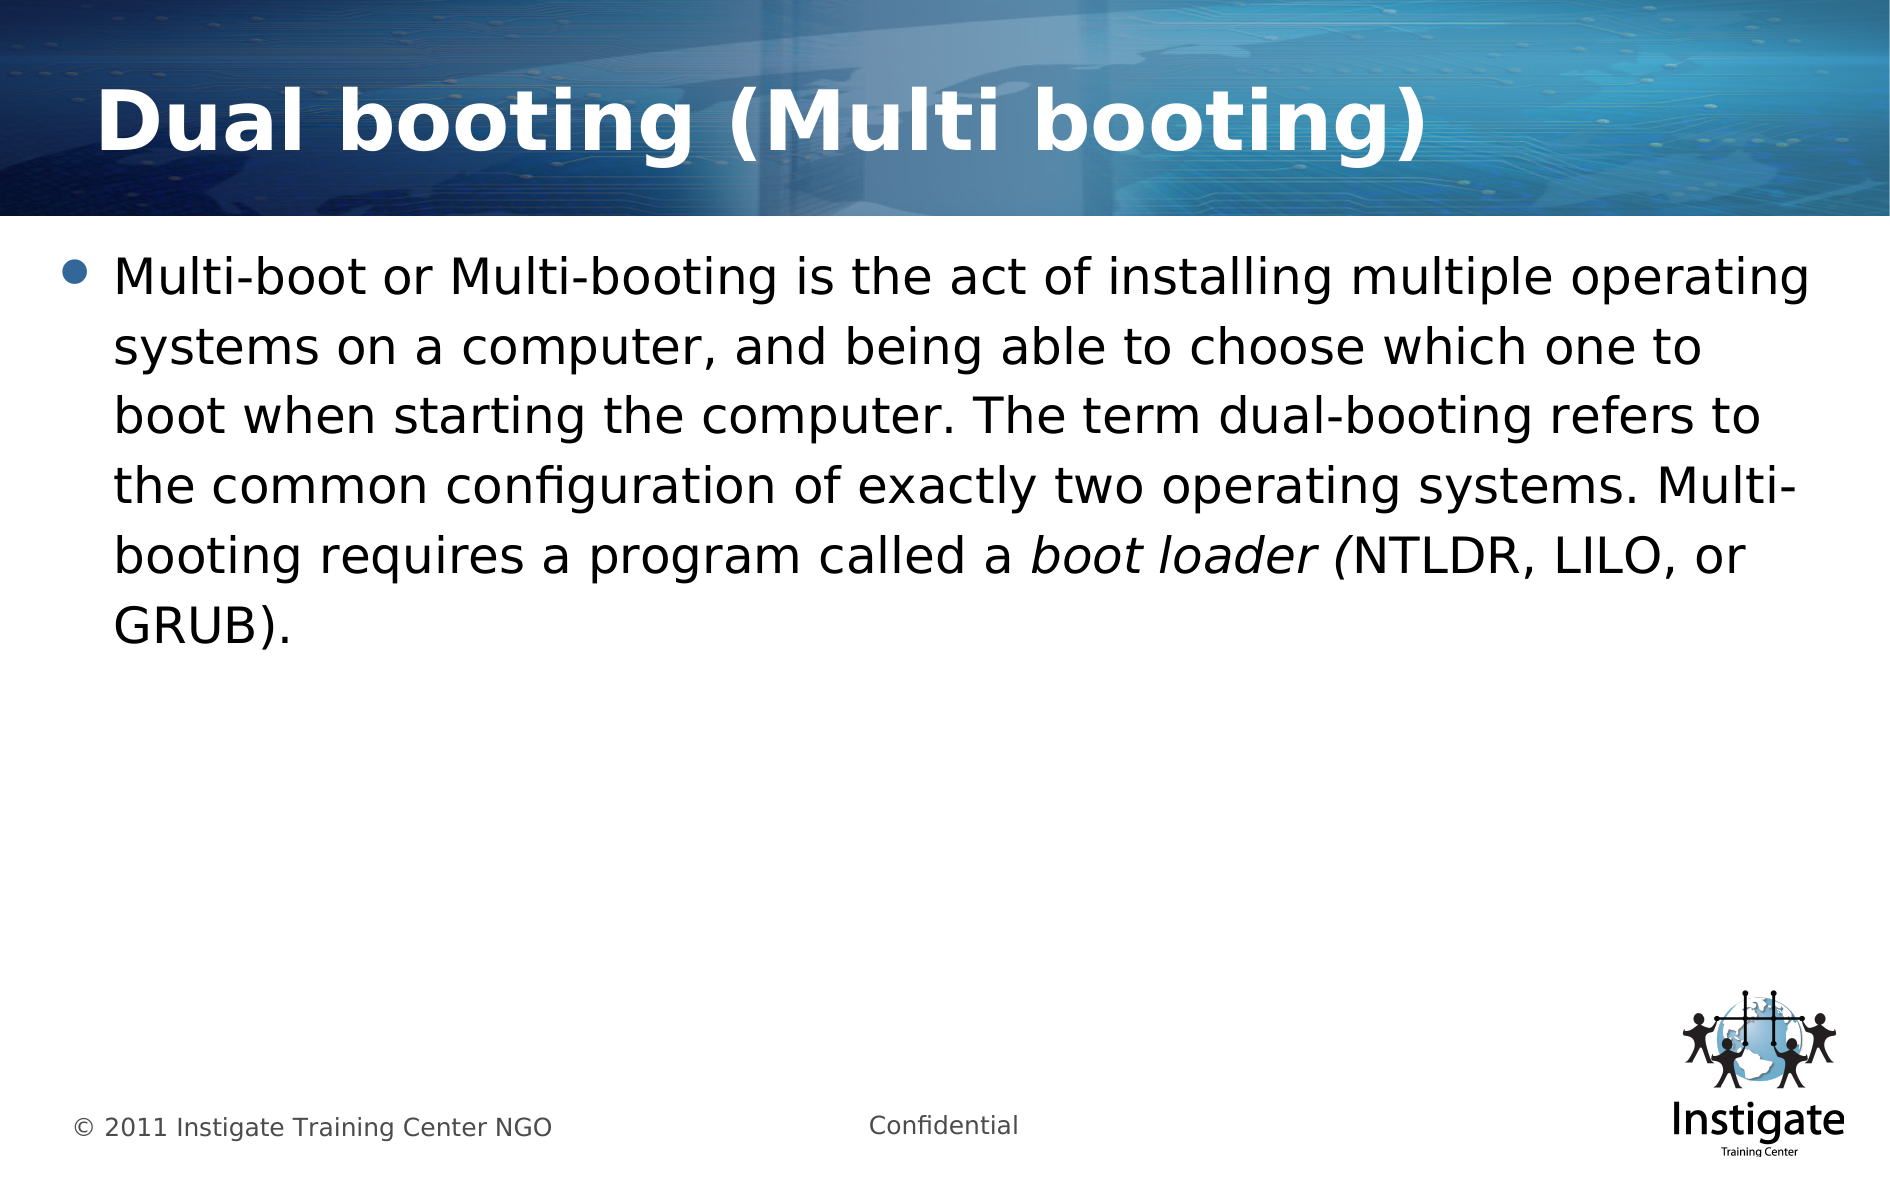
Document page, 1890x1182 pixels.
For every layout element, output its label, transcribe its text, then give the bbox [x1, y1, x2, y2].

list Multi-boot or Multi-booting is the act of installing multiple operating systems on a computer, and being able to choose which one to boot when starting the computer. The term dual-booting refers to the common configuration of exactly two operating systems. Multi-booting requires a program called a boot loader (NTLDR, LILO, or GRUB). [59, 236, 1831, 1001]
title Dual booting (Multi booting) [94, 54, 1793, 210]
picture [0, 0, 1890, 216]
picture [1674, 990, 1844, 1157]
